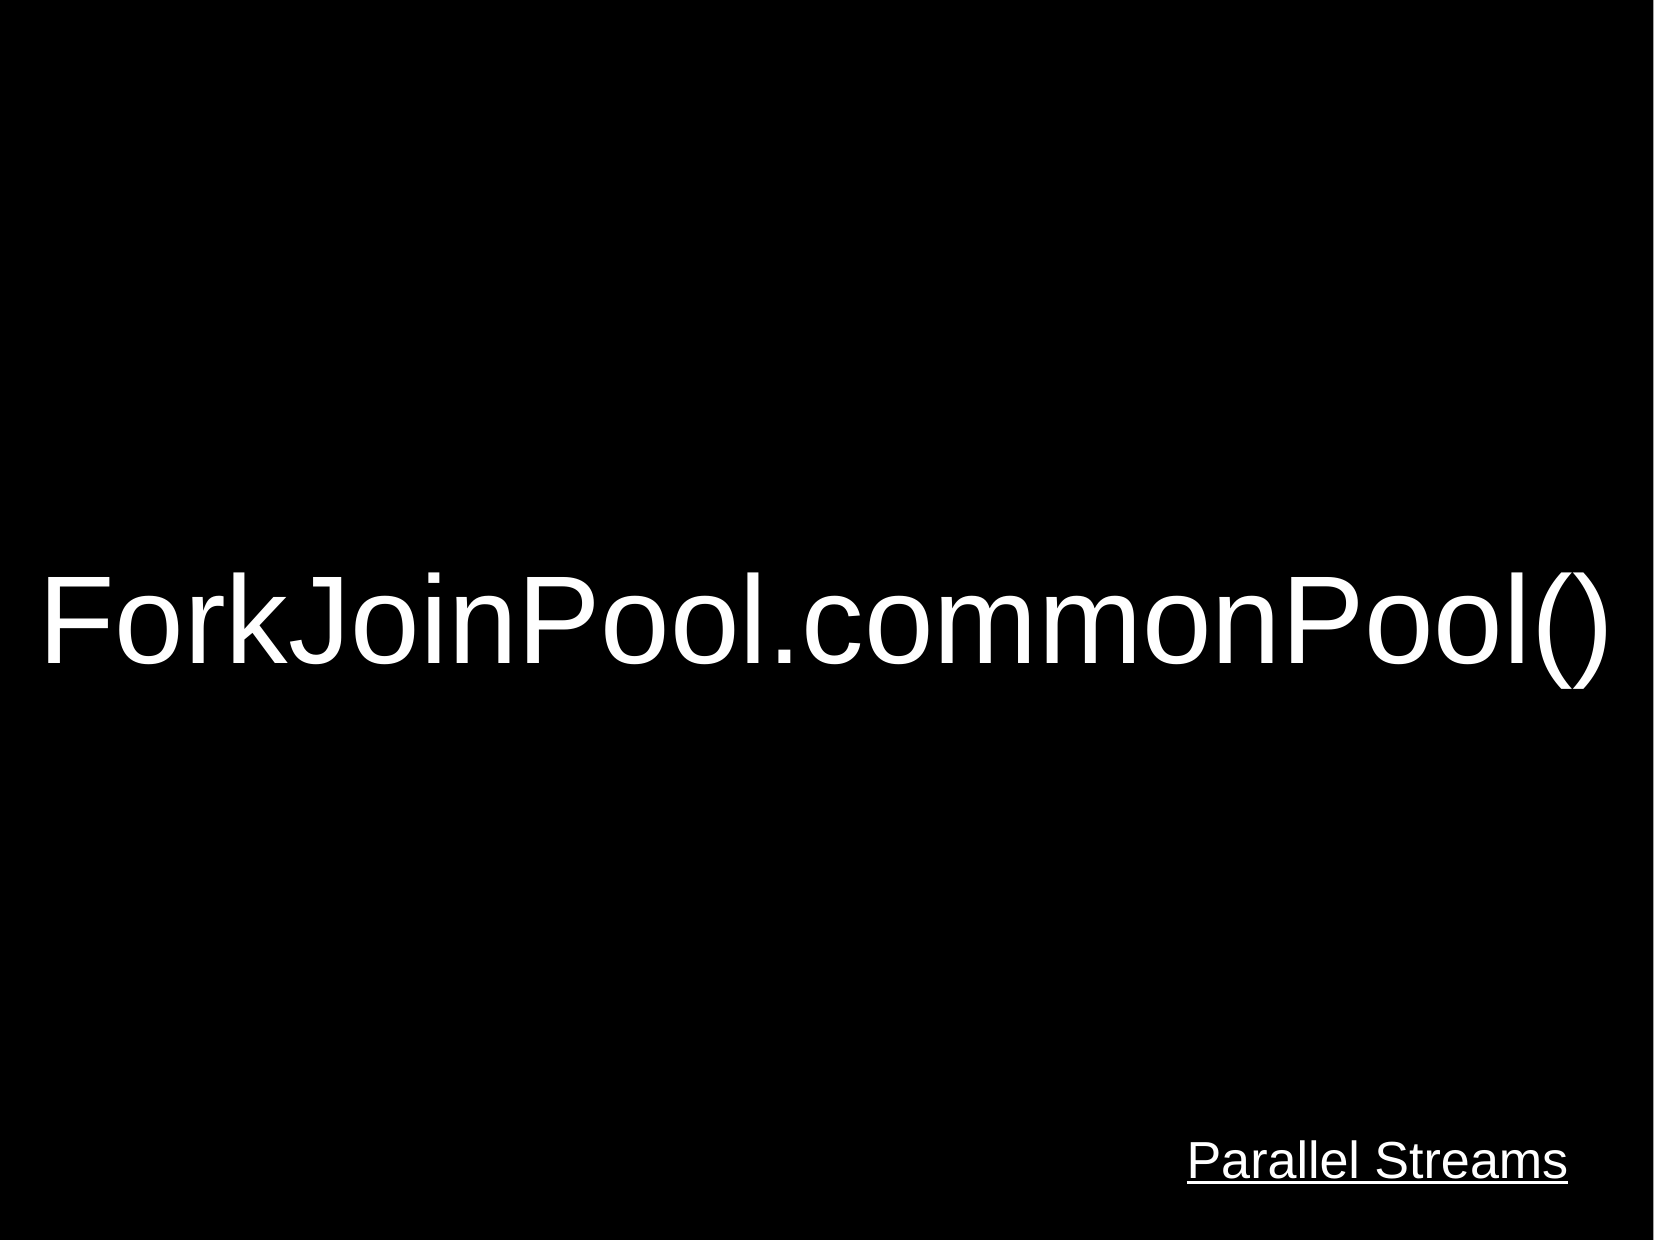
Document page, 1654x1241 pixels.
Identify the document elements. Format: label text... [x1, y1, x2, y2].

text_box Parallel Streams [1100, 1080, 1654, 1241]
subtitle ForkJoinPool.commonPool() [0, 0, 1654, 1241]
